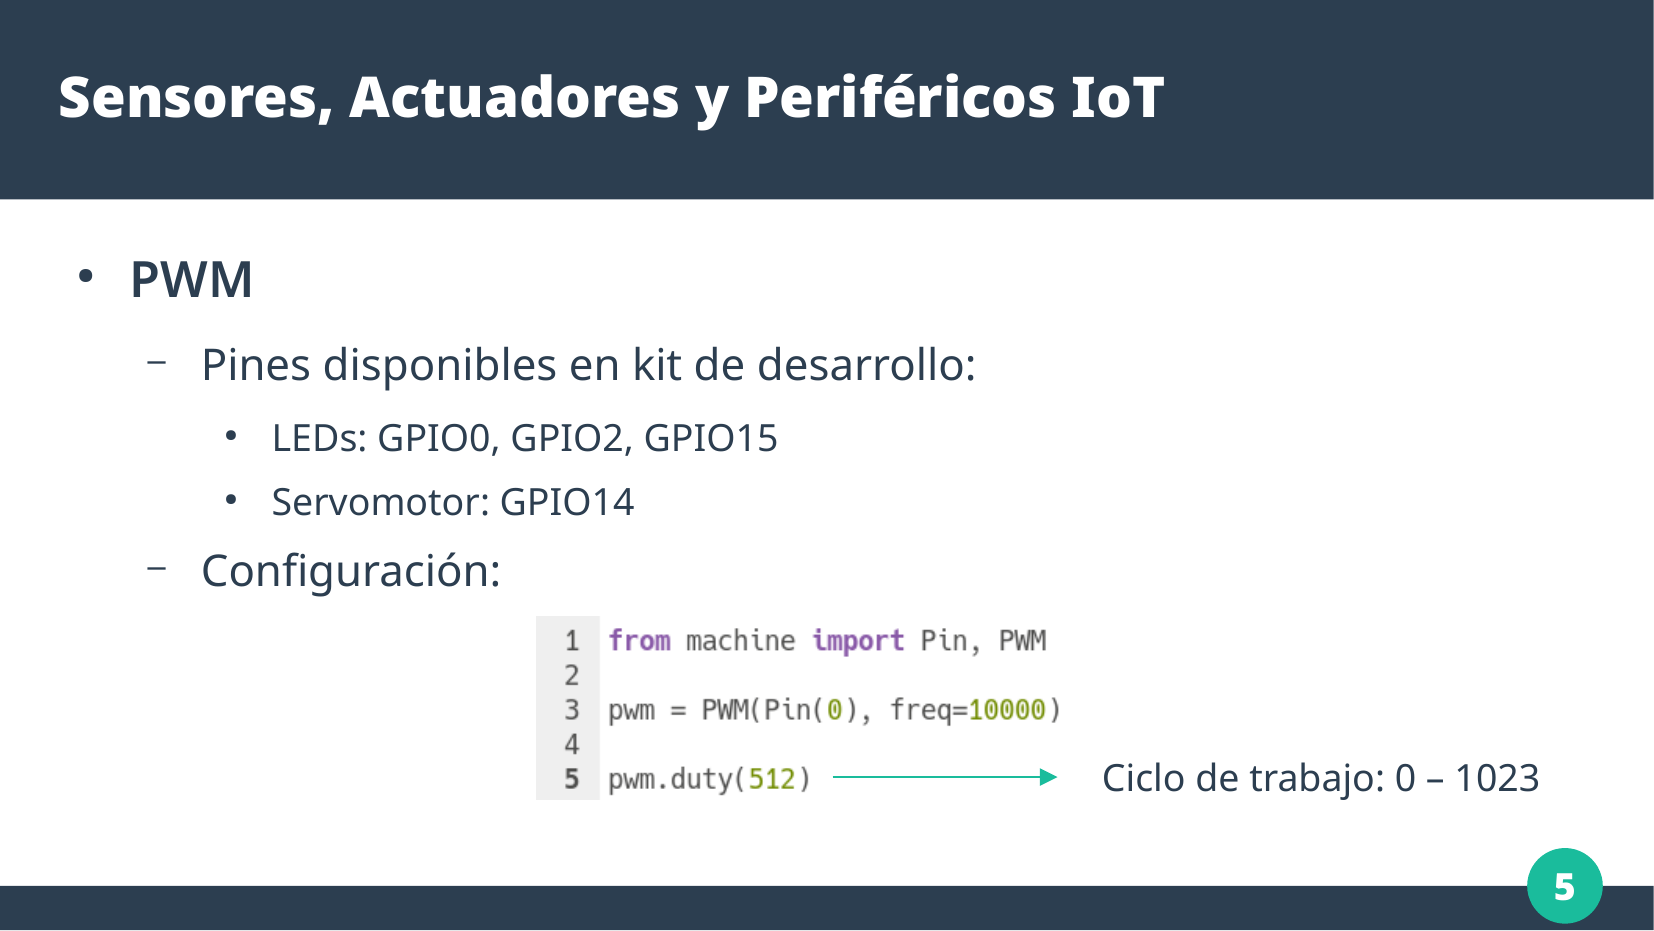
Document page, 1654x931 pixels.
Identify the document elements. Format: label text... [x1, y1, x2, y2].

list PWM Pines disponibles en kit de desarrollo: LEDs: GPIO0, GPIO2, GPIO15 Servomotor: GPIO14 Configuración: [59, 243, 1595, 864]
title Sensores, Actuadores y Periféricos IoT [59, 37, 1595, 155]
text_box Ciclo de trabajo: 0 – 1023 [1087, 736, 1587, 818]
picture [536, 616, 1118, 800]
